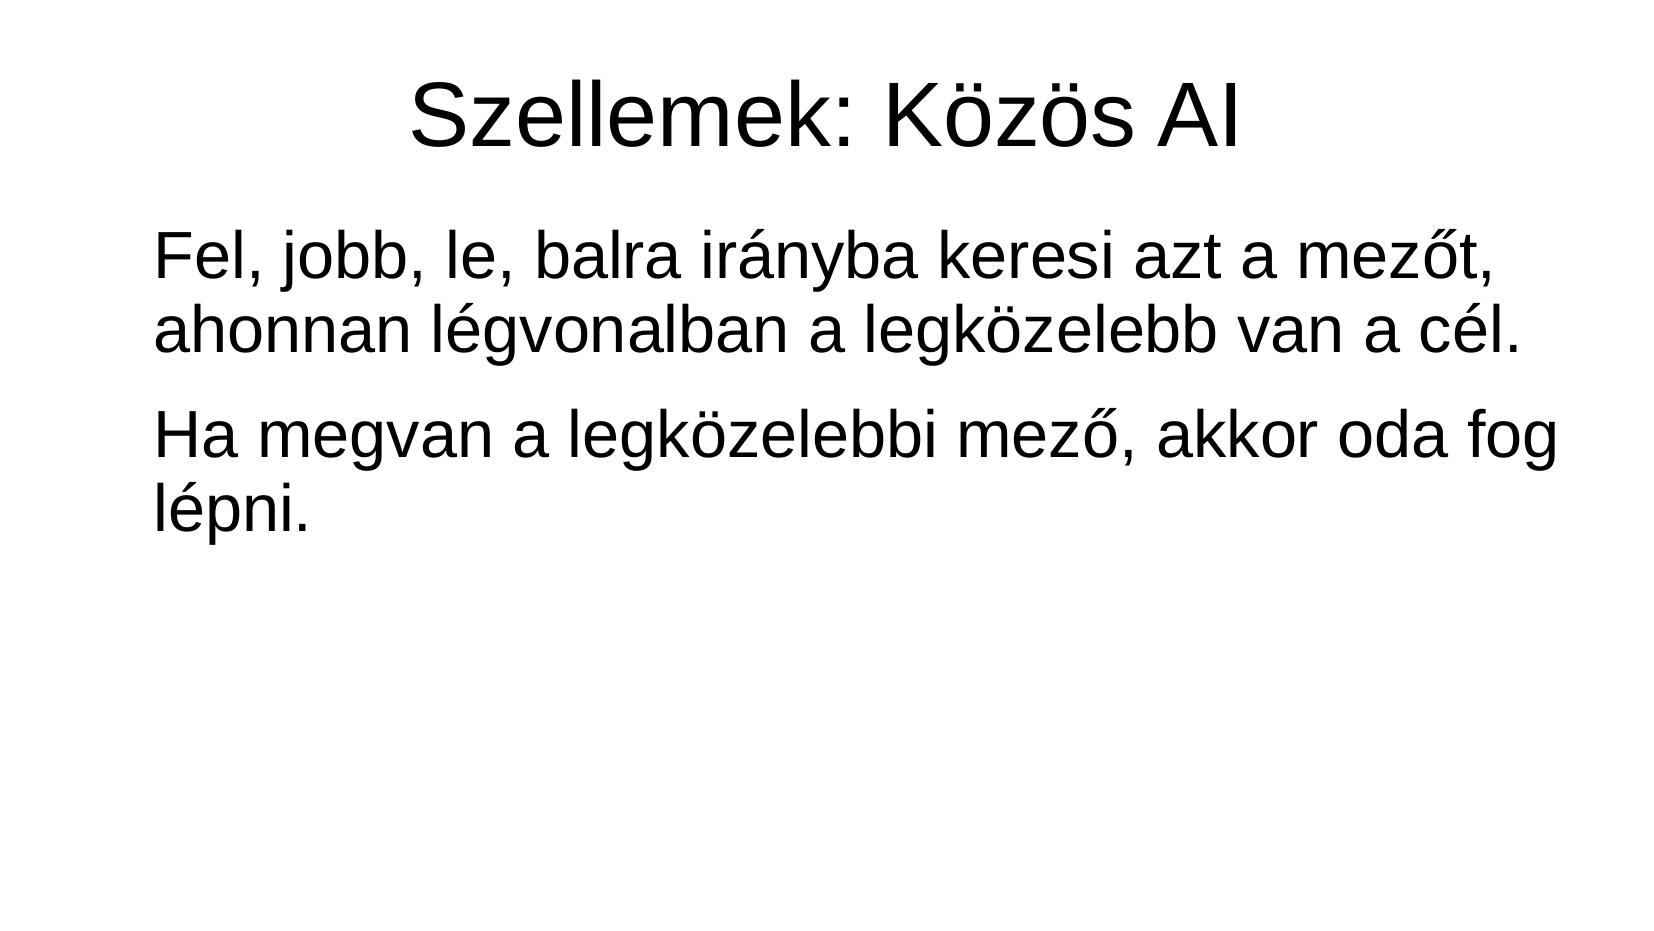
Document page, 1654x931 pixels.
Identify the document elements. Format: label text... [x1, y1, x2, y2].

list Fel, jobb, le, balra irányba keresi azt a mezőt, ahonnan légvonalban a legközelebb van a cél. Ha megvan a legközelebbi mező, akkor oda fog lépni. [82, 217, 1571, 758]
title Szellemek: Közös AI [82, 37, 1571, 193]
